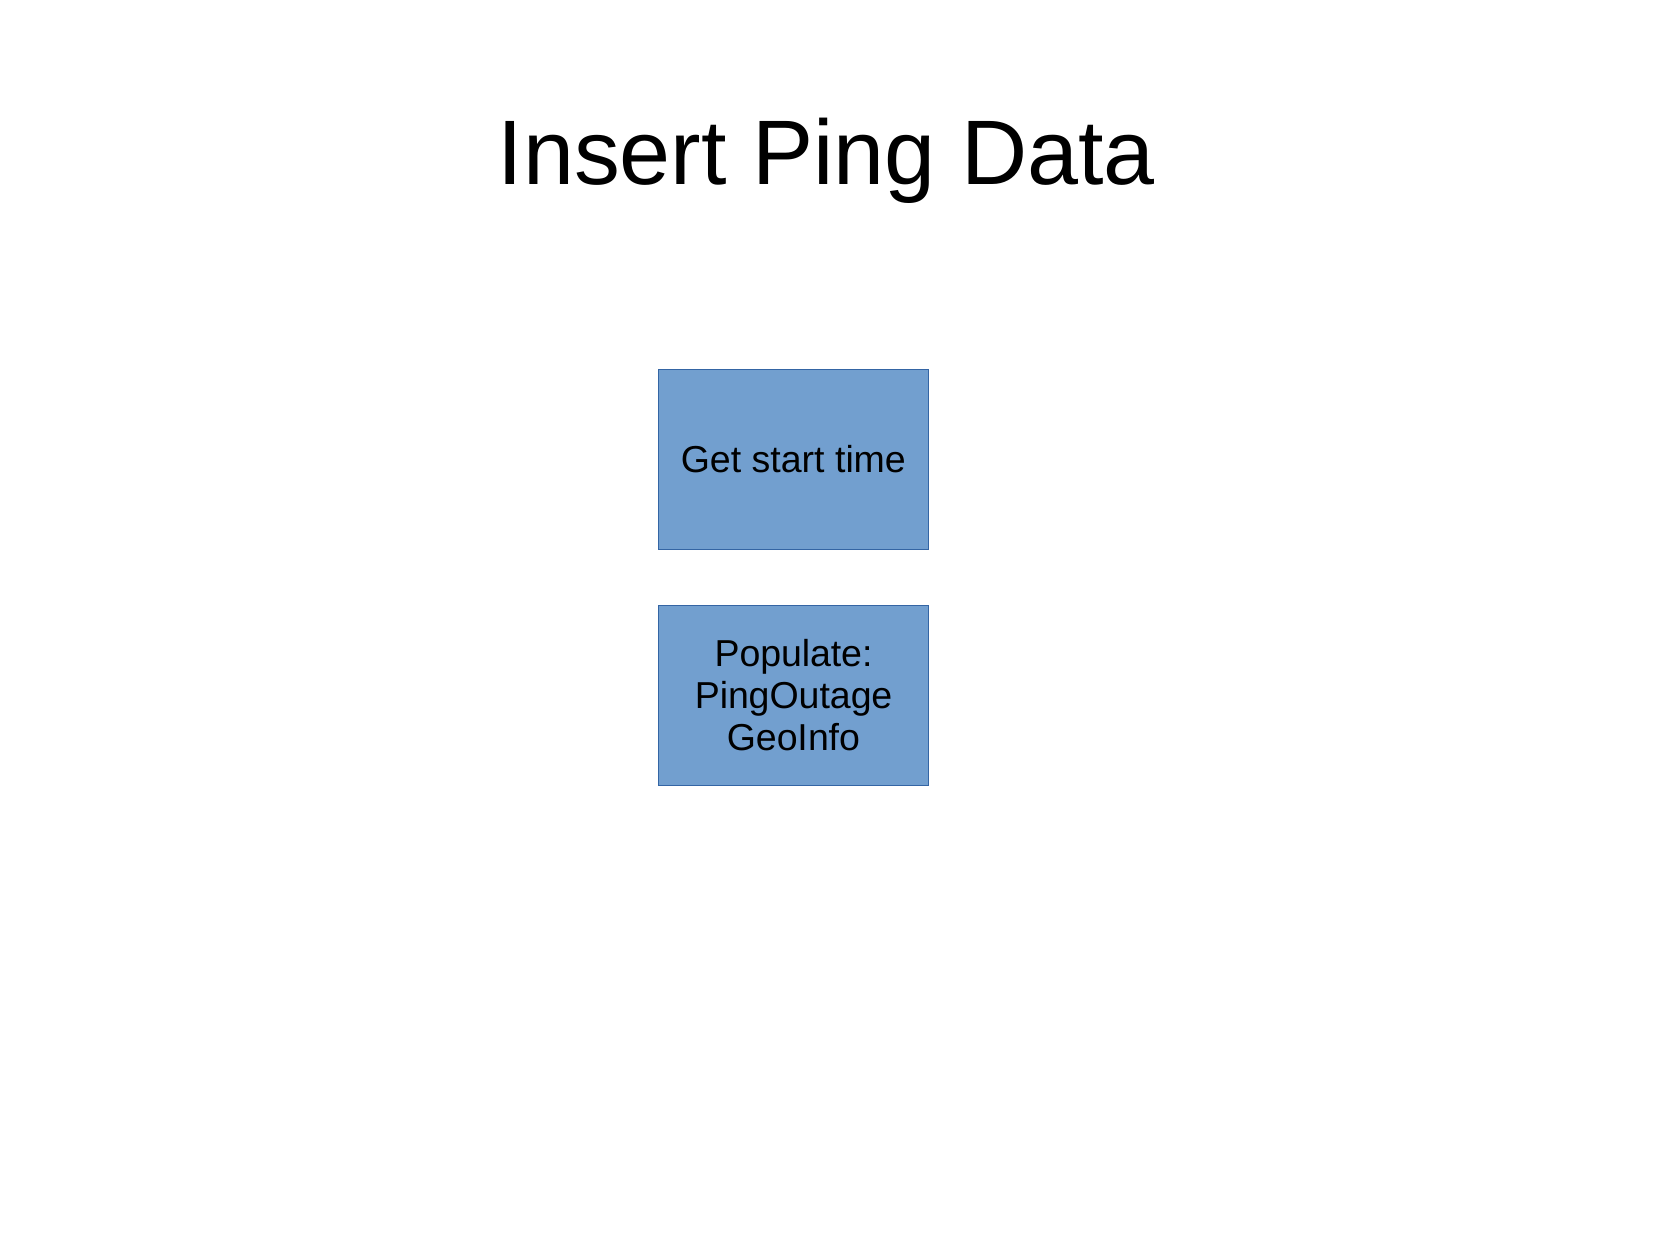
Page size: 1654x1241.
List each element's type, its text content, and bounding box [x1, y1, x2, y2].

title Insert Ping Data [82, 49, 1571, 257]
text_box Populate: PingOutage GeoInfo [658, 605, 929, 786]
text_box Get start time [658, 369, 929, 550]
